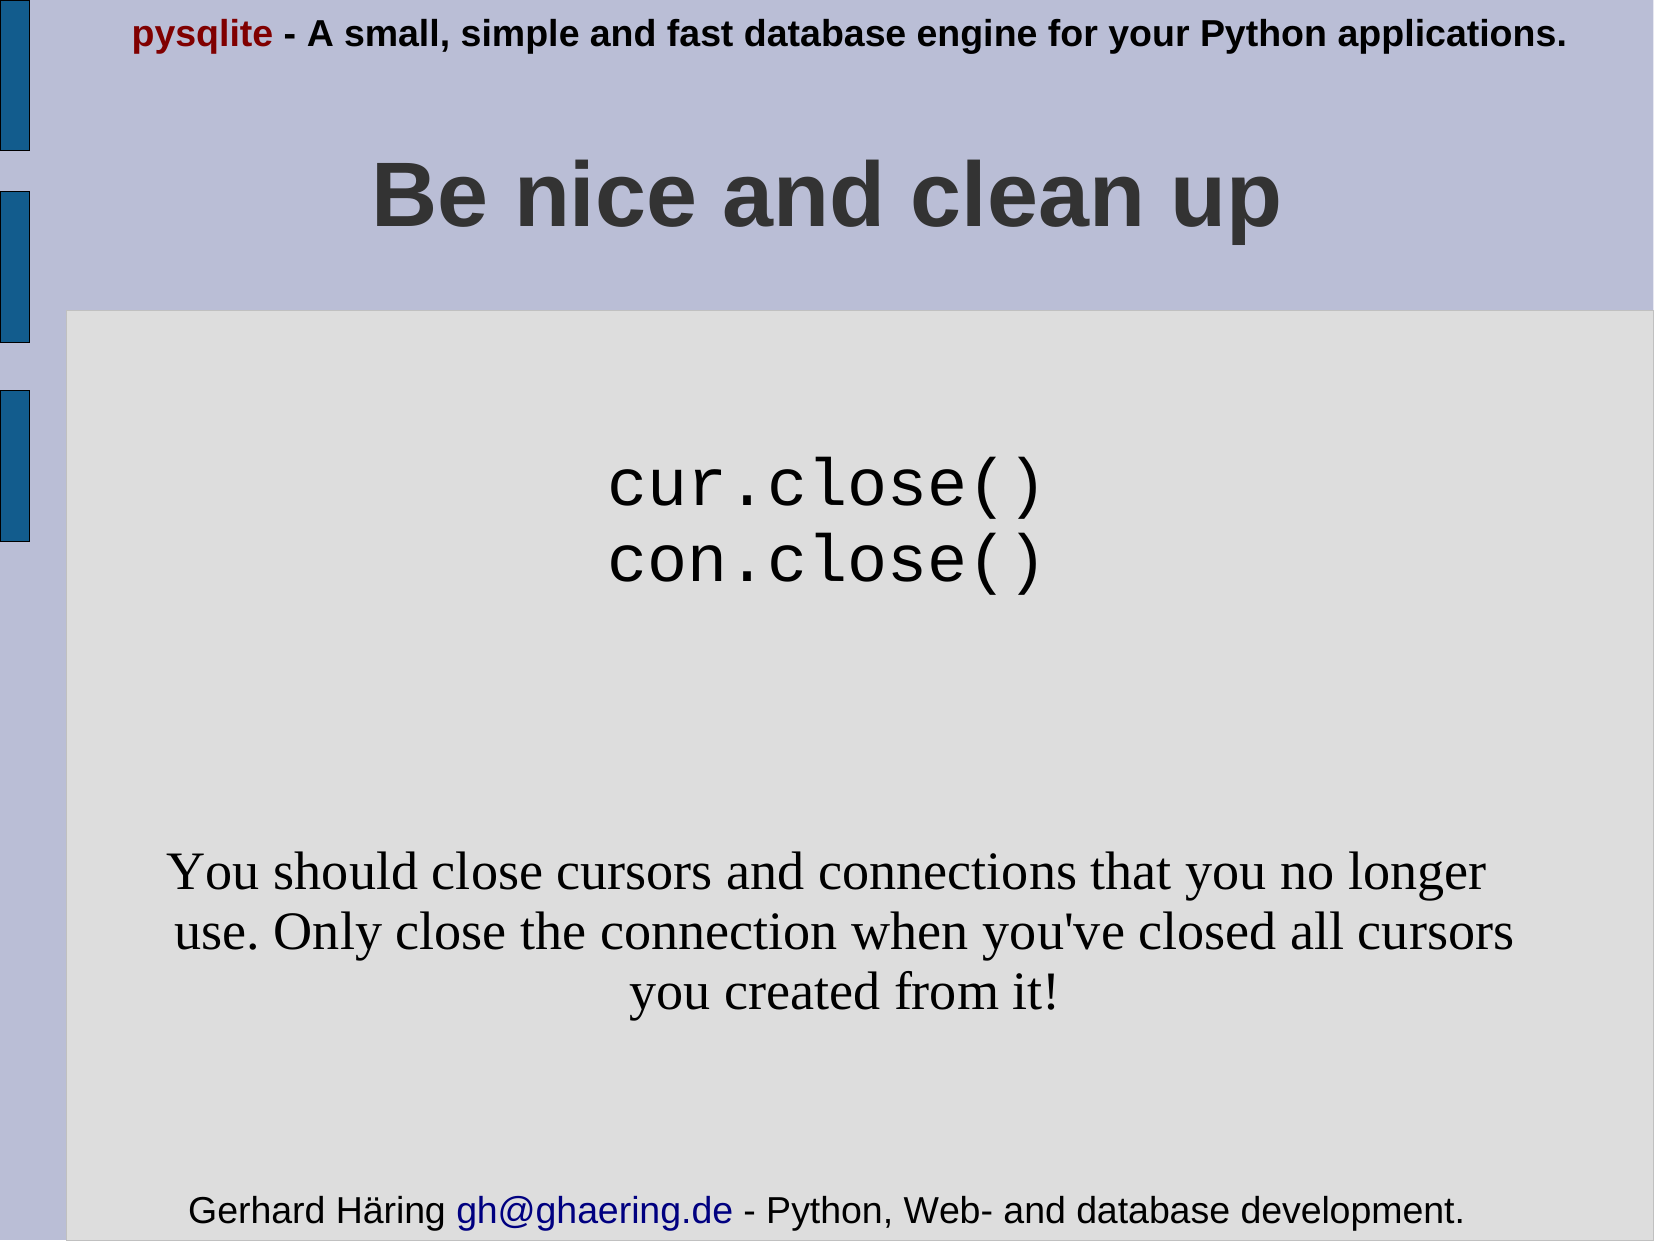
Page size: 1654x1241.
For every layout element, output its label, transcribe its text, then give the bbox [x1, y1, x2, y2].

title Be nice and clean up [121, 91, 1534, 299]
subtitle cur.close() con.close() You should close cursors and connections that you no longer use. Only close the connection when you've closed all cursors you created from it! [121, 344, 1534, 1127]
